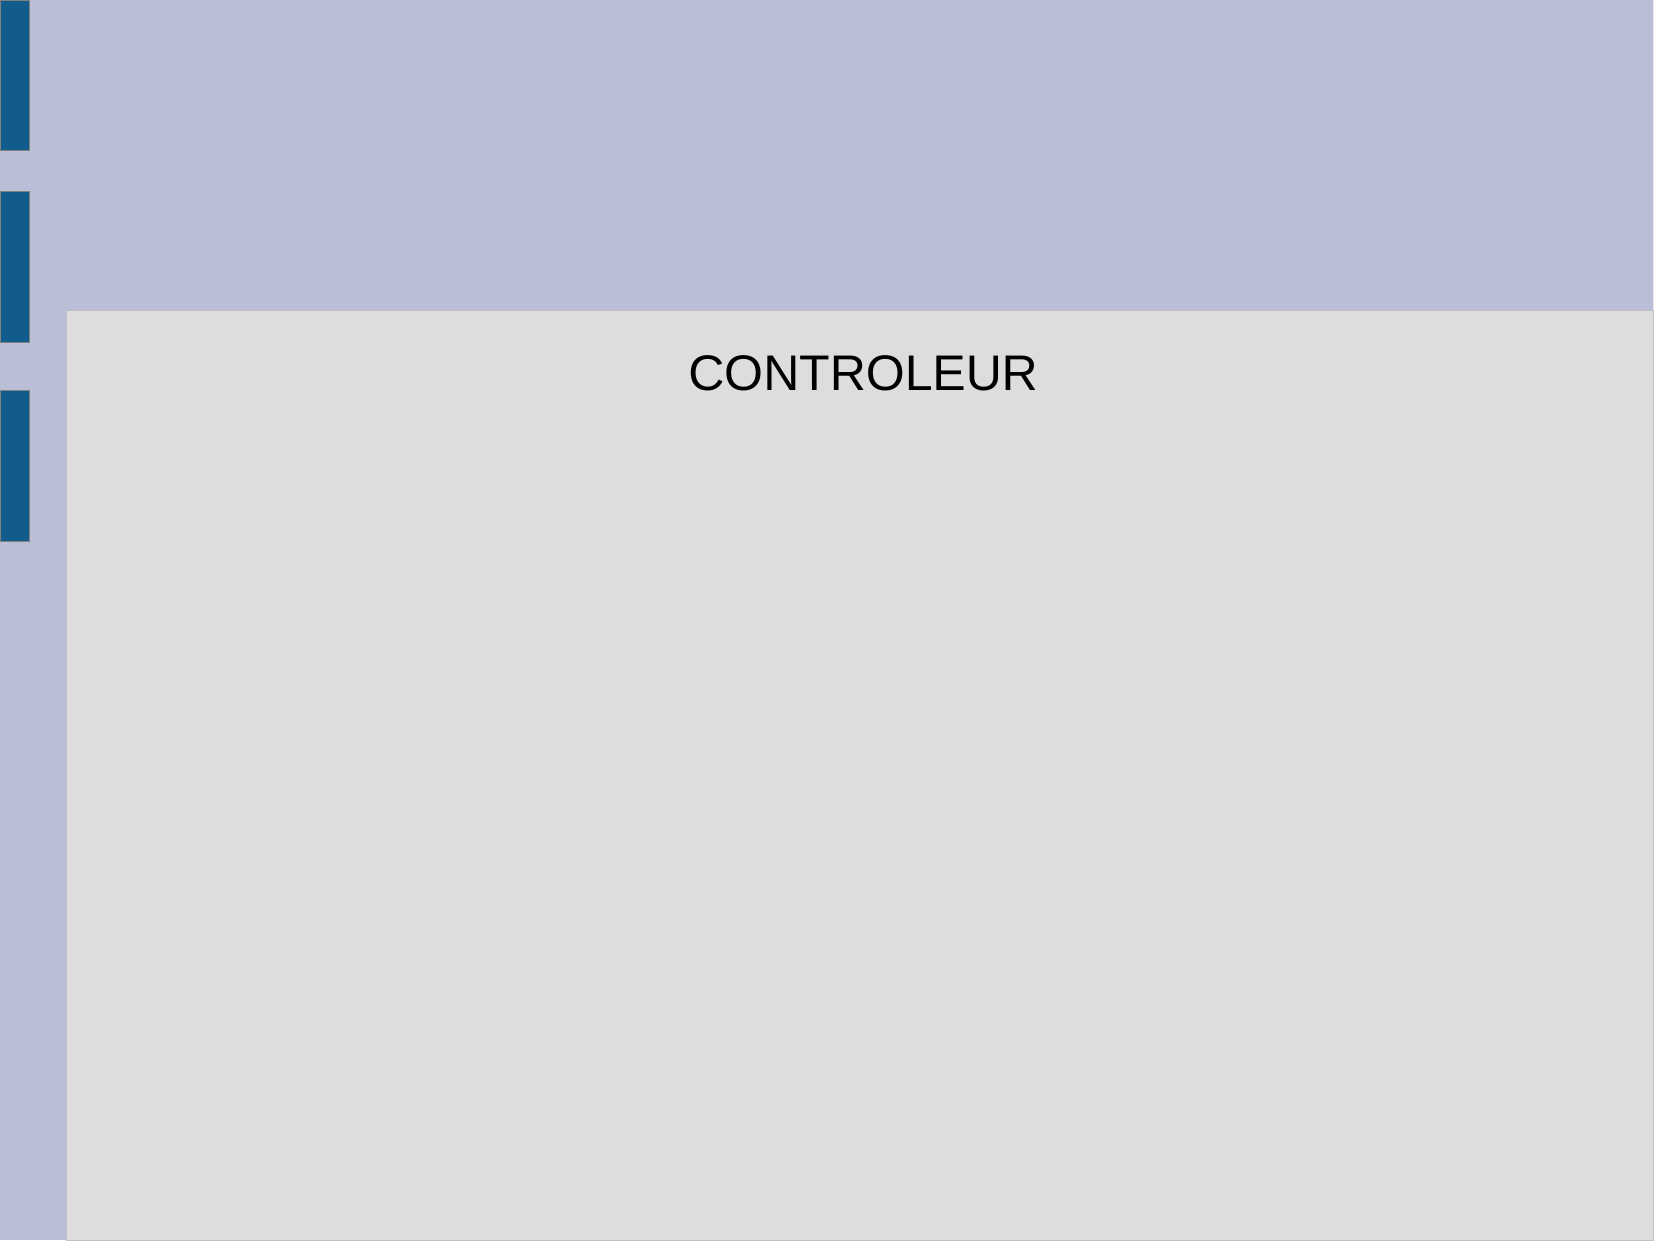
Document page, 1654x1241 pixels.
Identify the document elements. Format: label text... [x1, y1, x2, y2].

list CONTROLEUR [121, 344, 1534, 1127]
